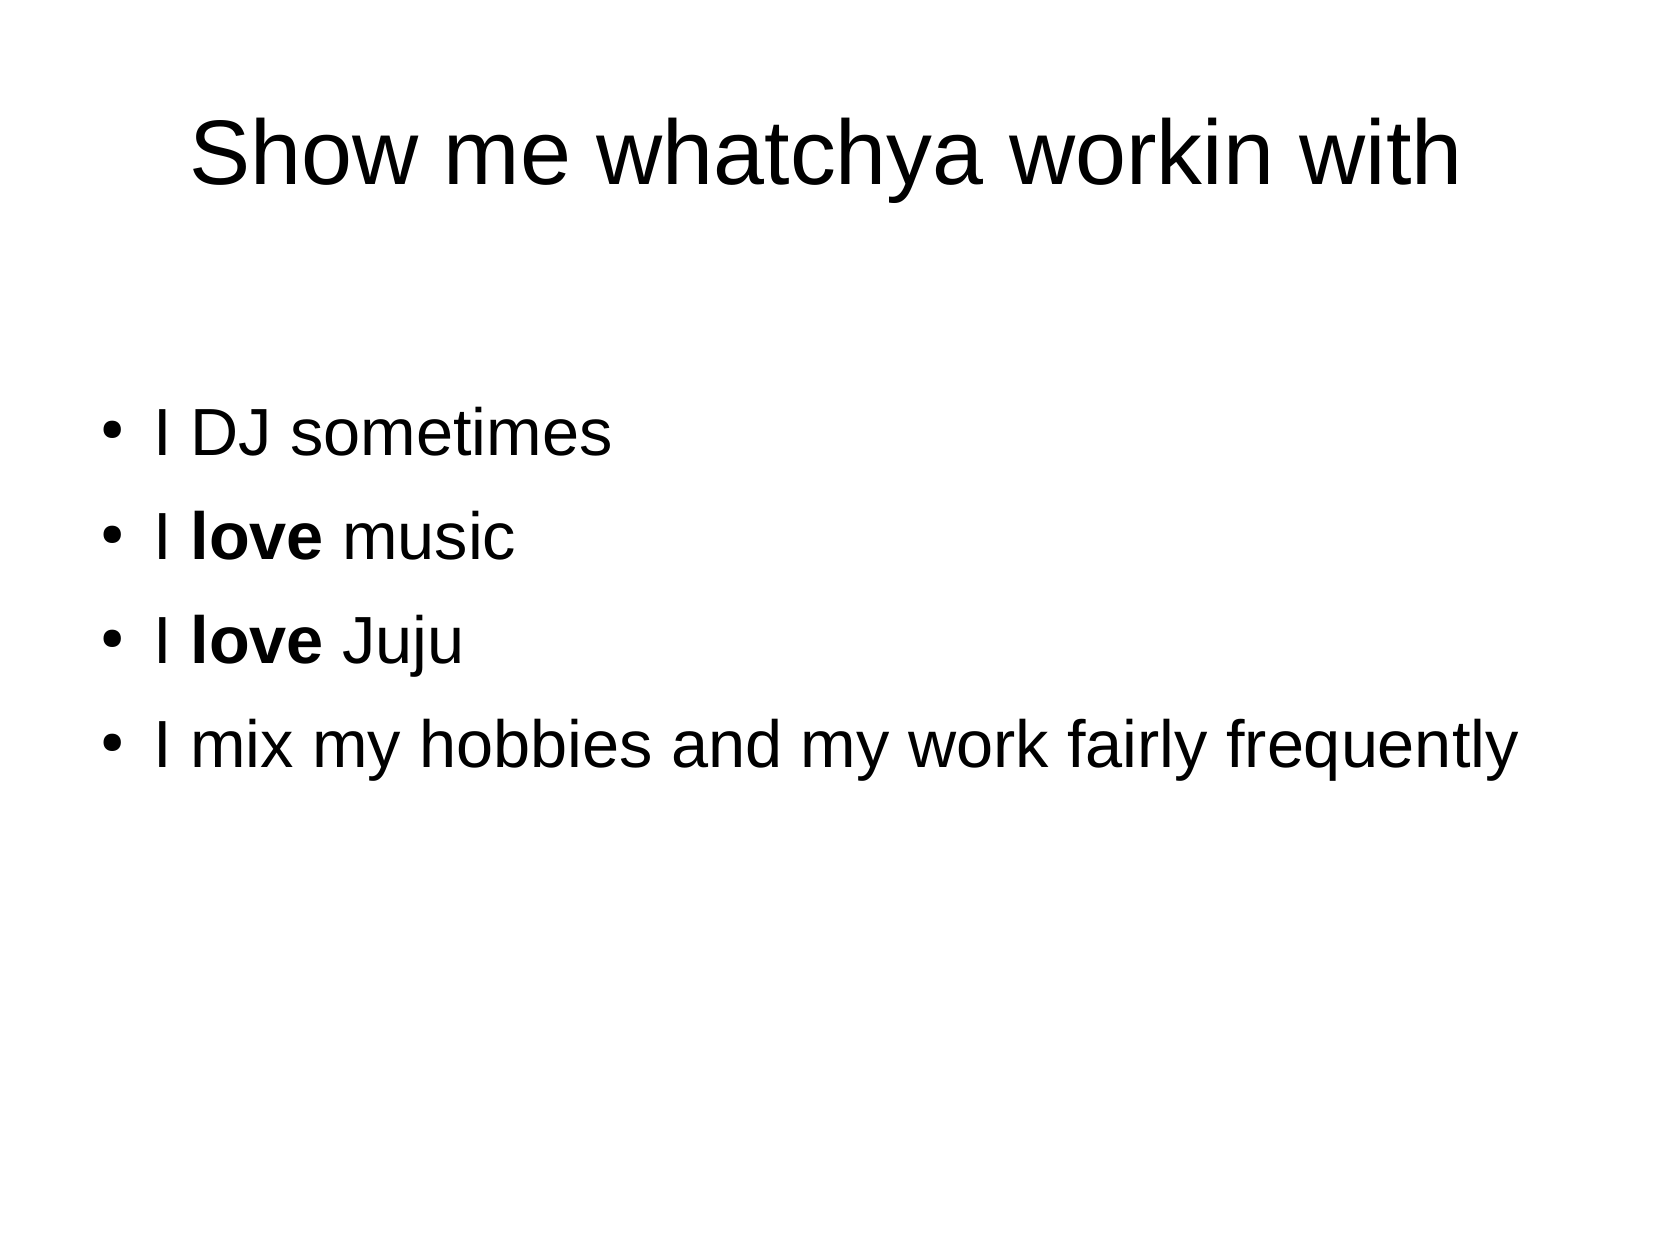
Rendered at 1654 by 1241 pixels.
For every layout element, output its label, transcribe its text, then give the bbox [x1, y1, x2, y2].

title Show me whatchya workin with [82, 49, 1571, 257]
list I DJ sometimes I love music I love Juju I mix my hobbies and my work fairly frequently [82, 290, 1571, 1010]
